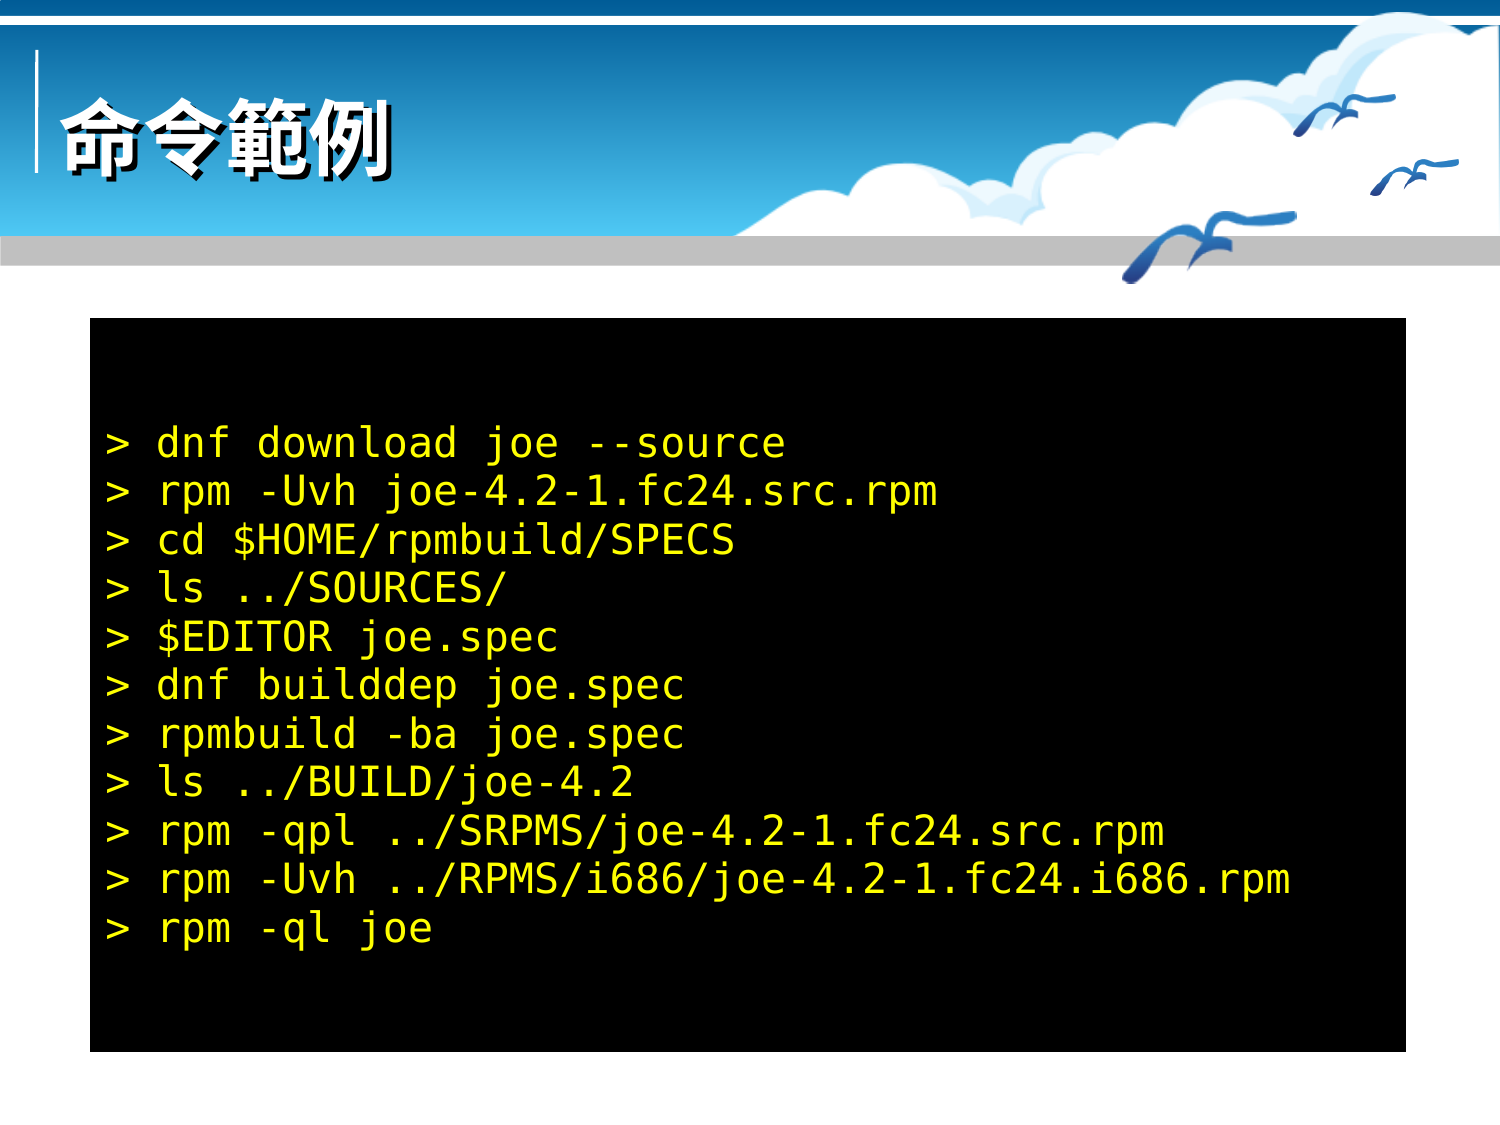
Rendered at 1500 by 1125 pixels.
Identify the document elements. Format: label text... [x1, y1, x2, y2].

title 命令範例 [59, 86, 1465, 186]
picture [730, 12, 1500, 284]
text_box > dnf download joe --source > rpm -Uvh joe-4.2-1.fc24.src.rpm > cd $HOME/rpmbuild/SPECS > ls ../SOURCES/ > $EDITOR joe.spec > dnf builddep joe.spec > rpmbuild -ba joe.spec > ls ../BUILD/joe-4.2 > rpm -qpl ../SRPMS/joe-4.2-1.fc24.src.rpm > rpm -Uvh ../RPMS/i686/joe-4.2-1.fc24.i686.rpm > rpm -ql joe [90, 318, 1406, 1052]
